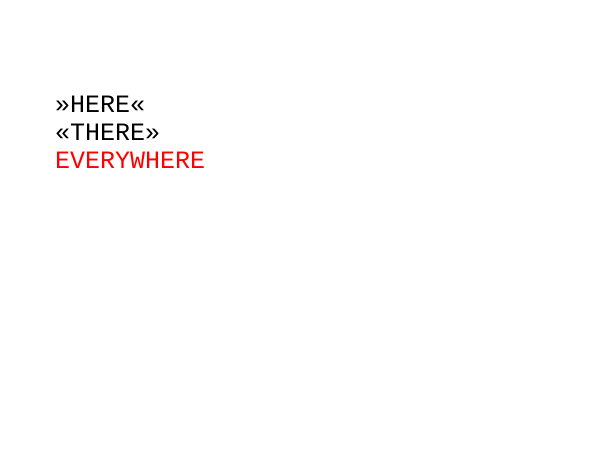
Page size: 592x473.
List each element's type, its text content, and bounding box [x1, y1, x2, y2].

text_box »HERE« «THERE» EVERYWHERE [40, 85, 550, 183]
